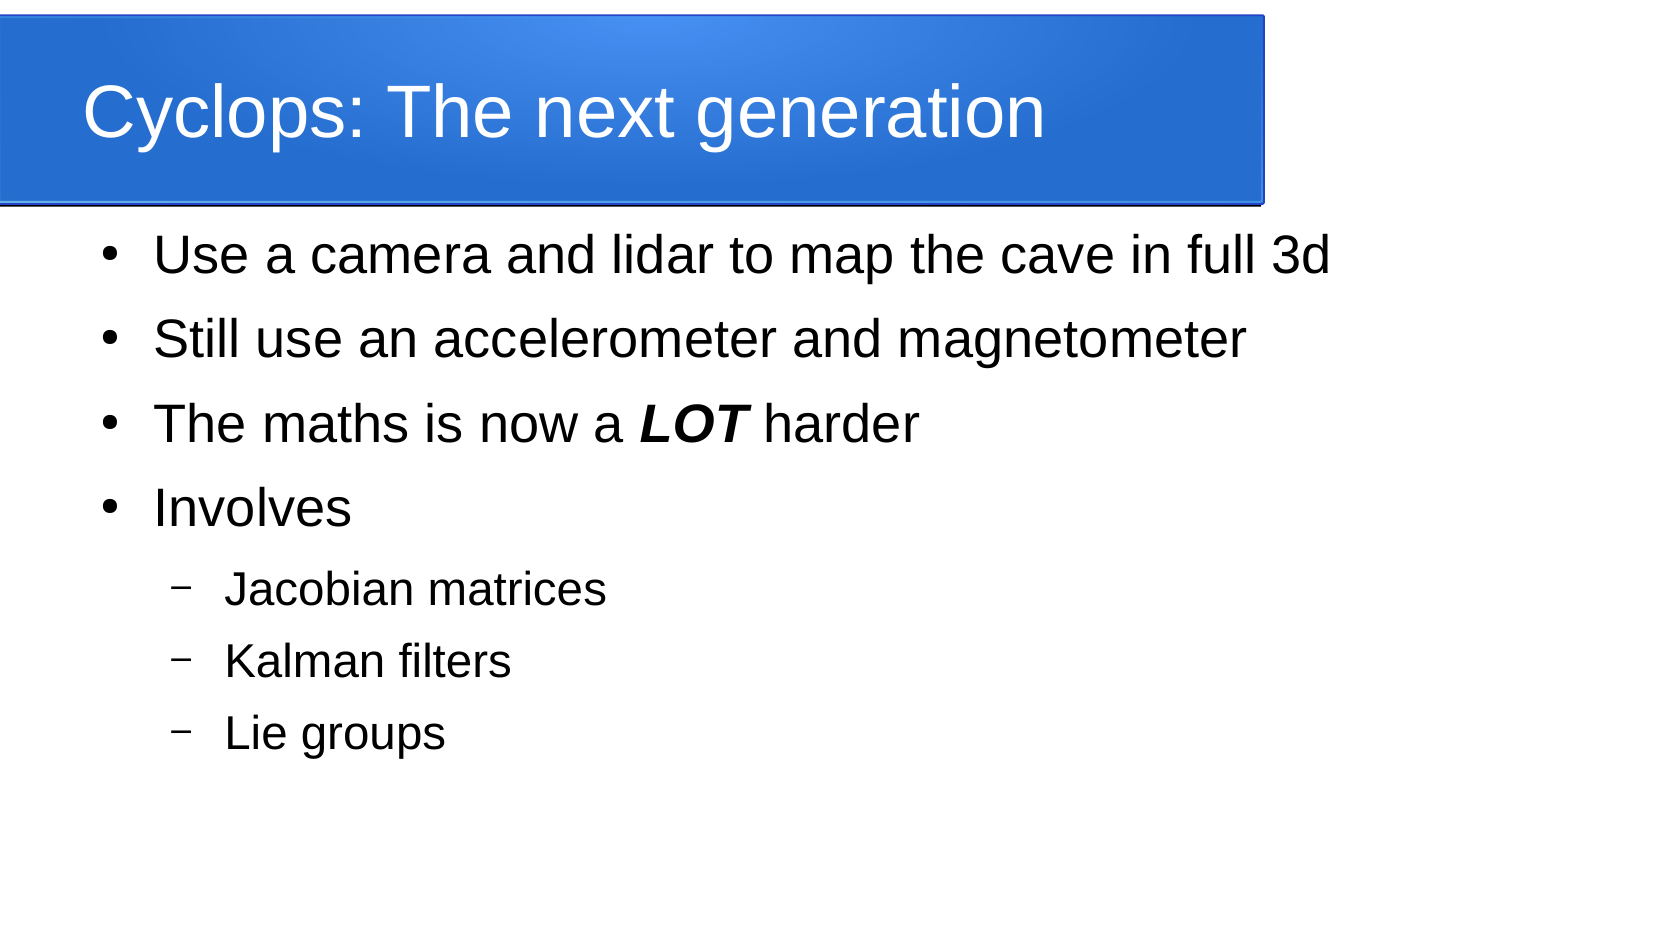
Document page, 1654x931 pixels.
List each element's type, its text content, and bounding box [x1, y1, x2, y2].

list Use a camera and lidar to map the cave in full 3d Still use an accelerometer and magnetometer The maths is now a LOT harder Involves Jacobian matrices Kalman filters Lie groups [82, 224, 1571, 764]
title Cyclops: The next generation [82, 35, 1235, 189]
